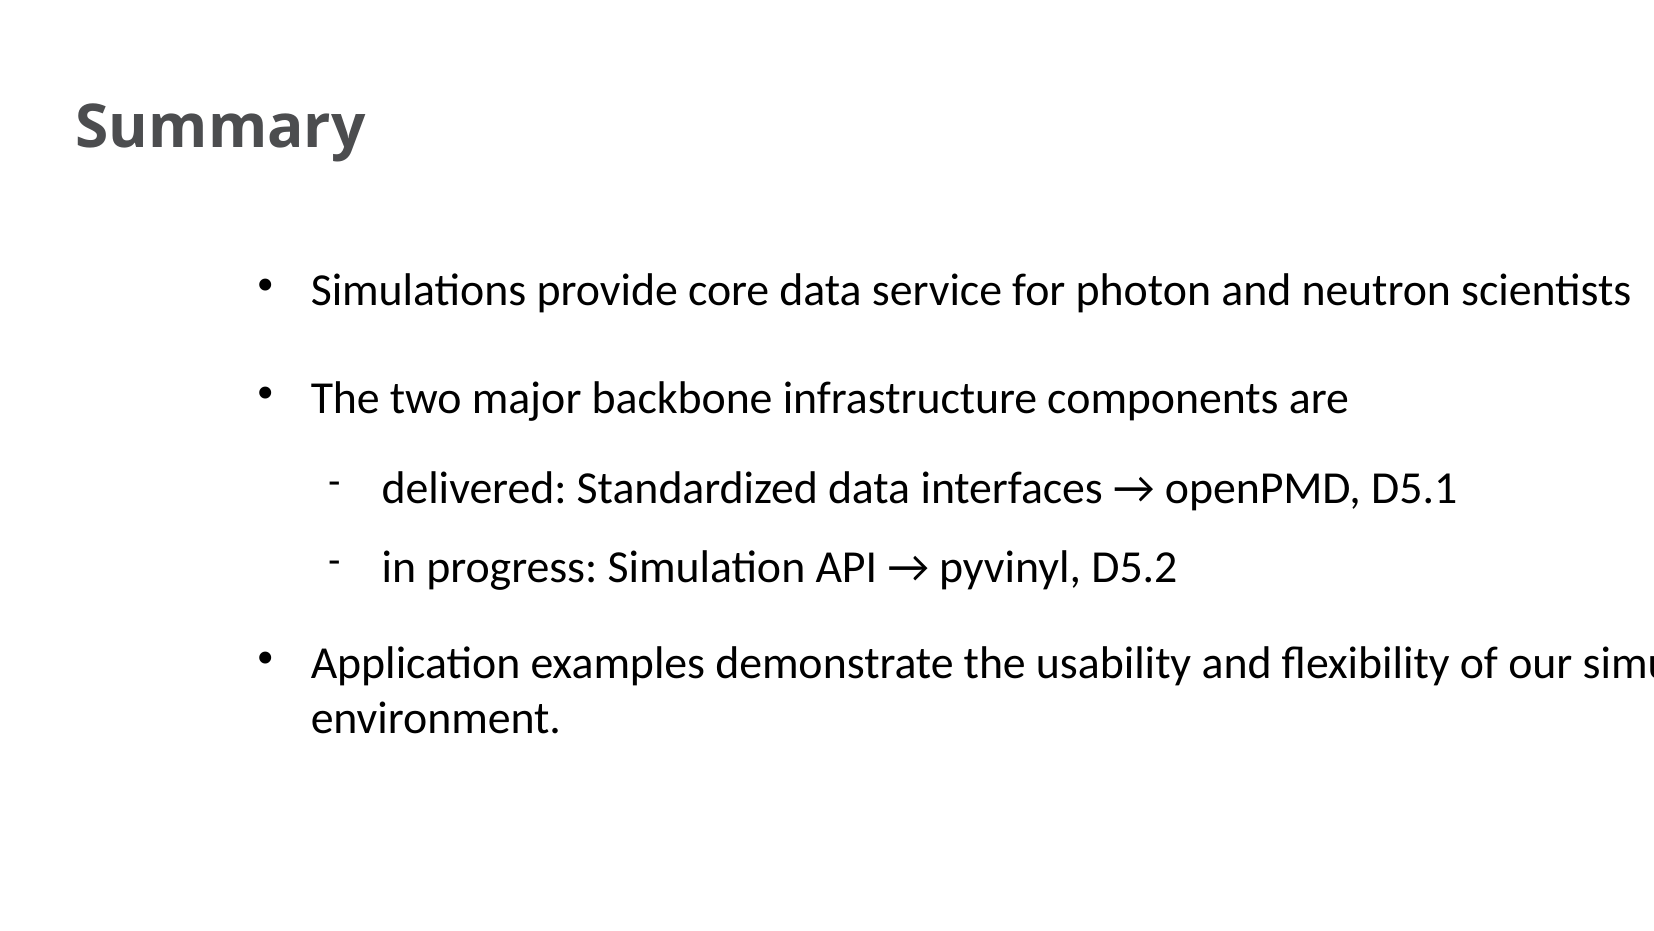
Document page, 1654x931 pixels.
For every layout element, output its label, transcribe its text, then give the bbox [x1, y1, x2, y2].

text_box Simulations provide core data service for photon and neutron scientists The two major backbone infrastructure components are delivered: Standardized data interfaces → openPMD, D5.1 in progress: Simulation API → pyvinyl, D5.2 Application examples demonstrate the usability and flexibility of our simulation environment. [239, 148, 1654, 928]
text_box Summary [75, 52, 1654, 194]
